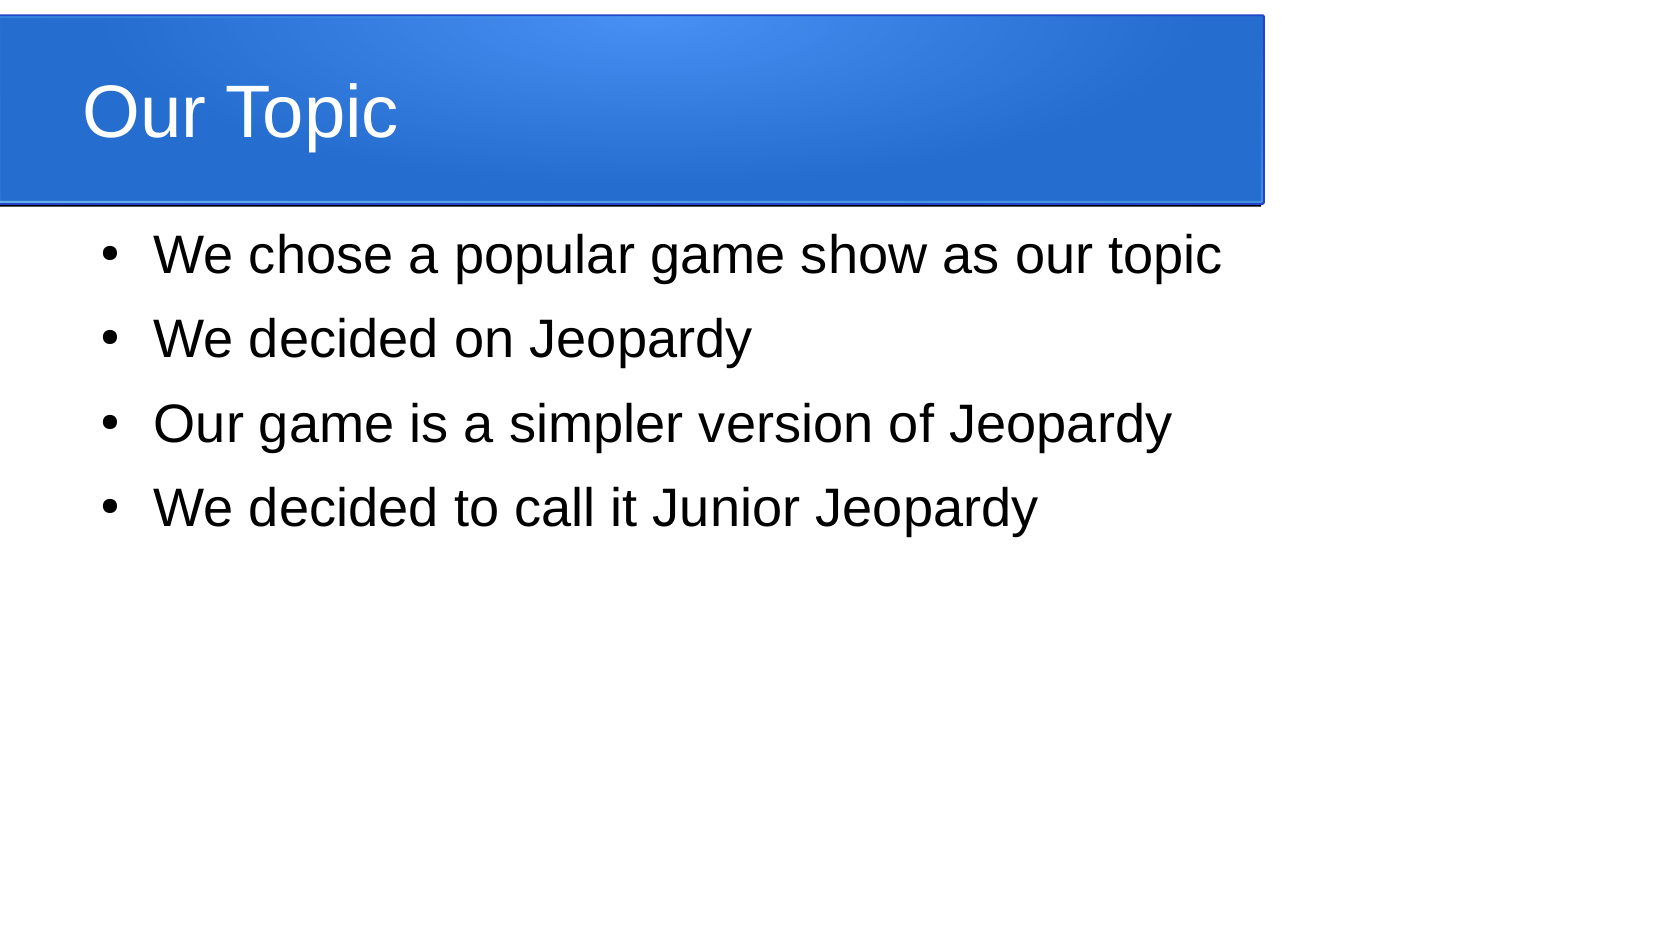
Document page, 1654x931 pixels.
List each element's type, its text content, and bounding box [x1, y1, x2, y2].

list We chose a popular game show as our topic We decided on Jeopardy Our game is a simpler version of Jeopardy We decided to call it Junior Jeopardy [82, 224, 1571, 764]
title Our Topic [82, 35, 1235, 189]
